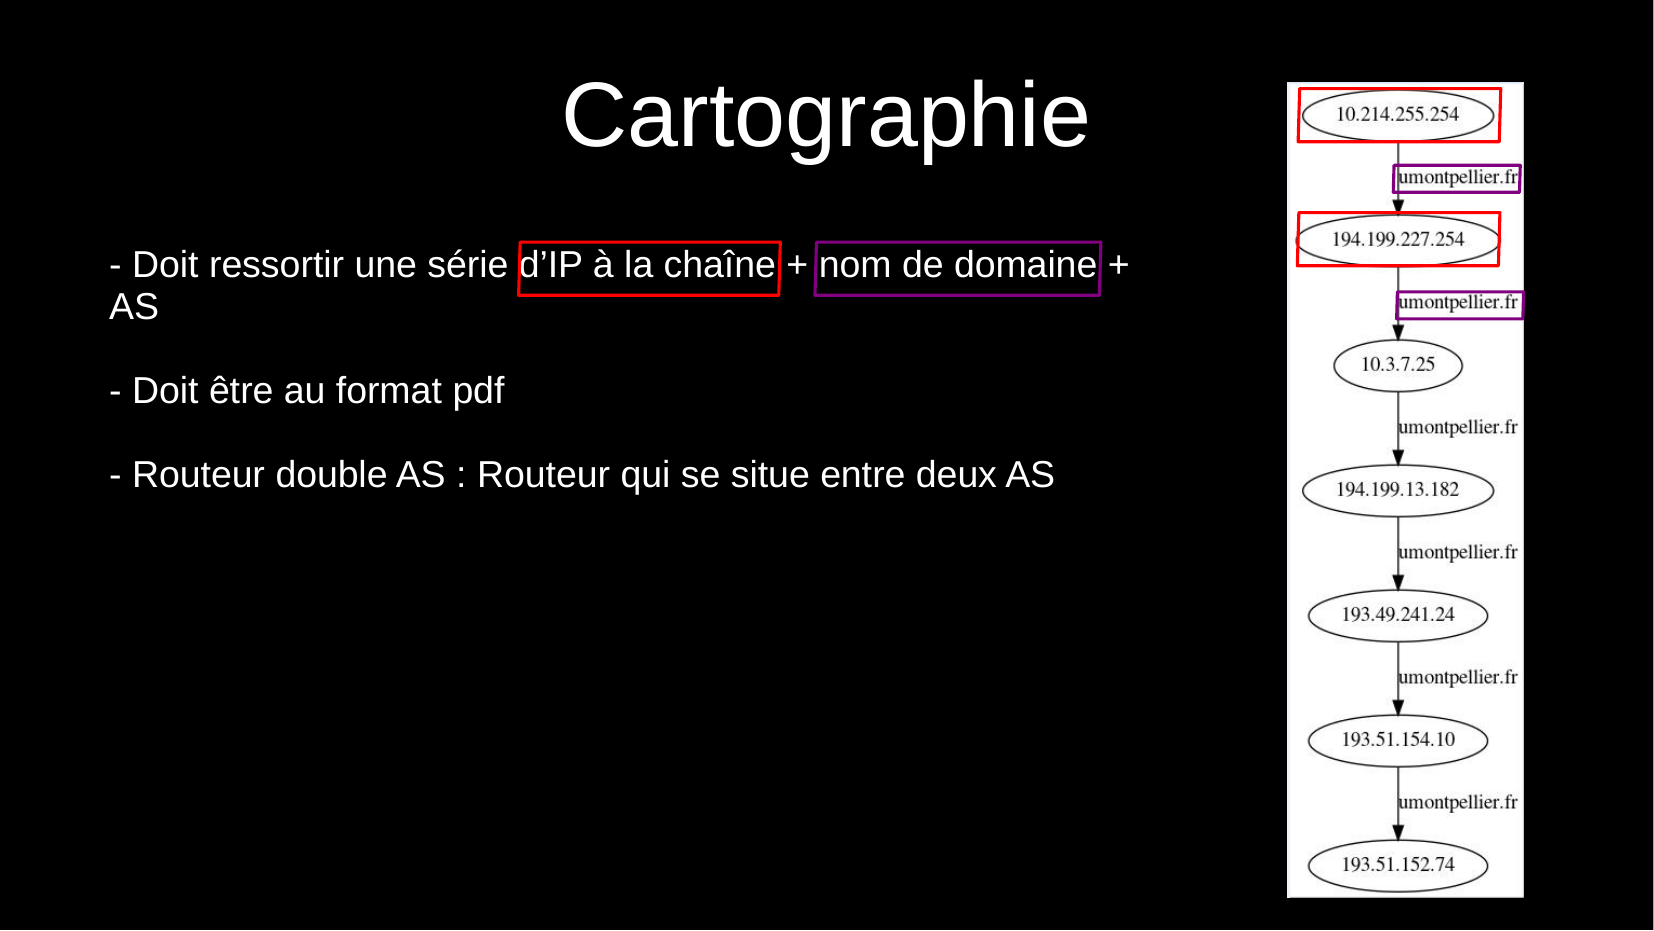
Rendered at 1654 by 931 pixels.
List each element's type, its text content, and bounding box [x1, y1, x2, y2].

picture [1287, 82, 1524, 898]
title Cartographie [82, 37, 1571, 193]
text_box - Doit ressortir une série d’IP à la chaîne + nom de domaine + AS - Doit être au format pdf - Routeur double AS : Routeur qui se situe entre deux AS [94, 236, 1193, 503]
picture [1399, 294, 1521, 317]
